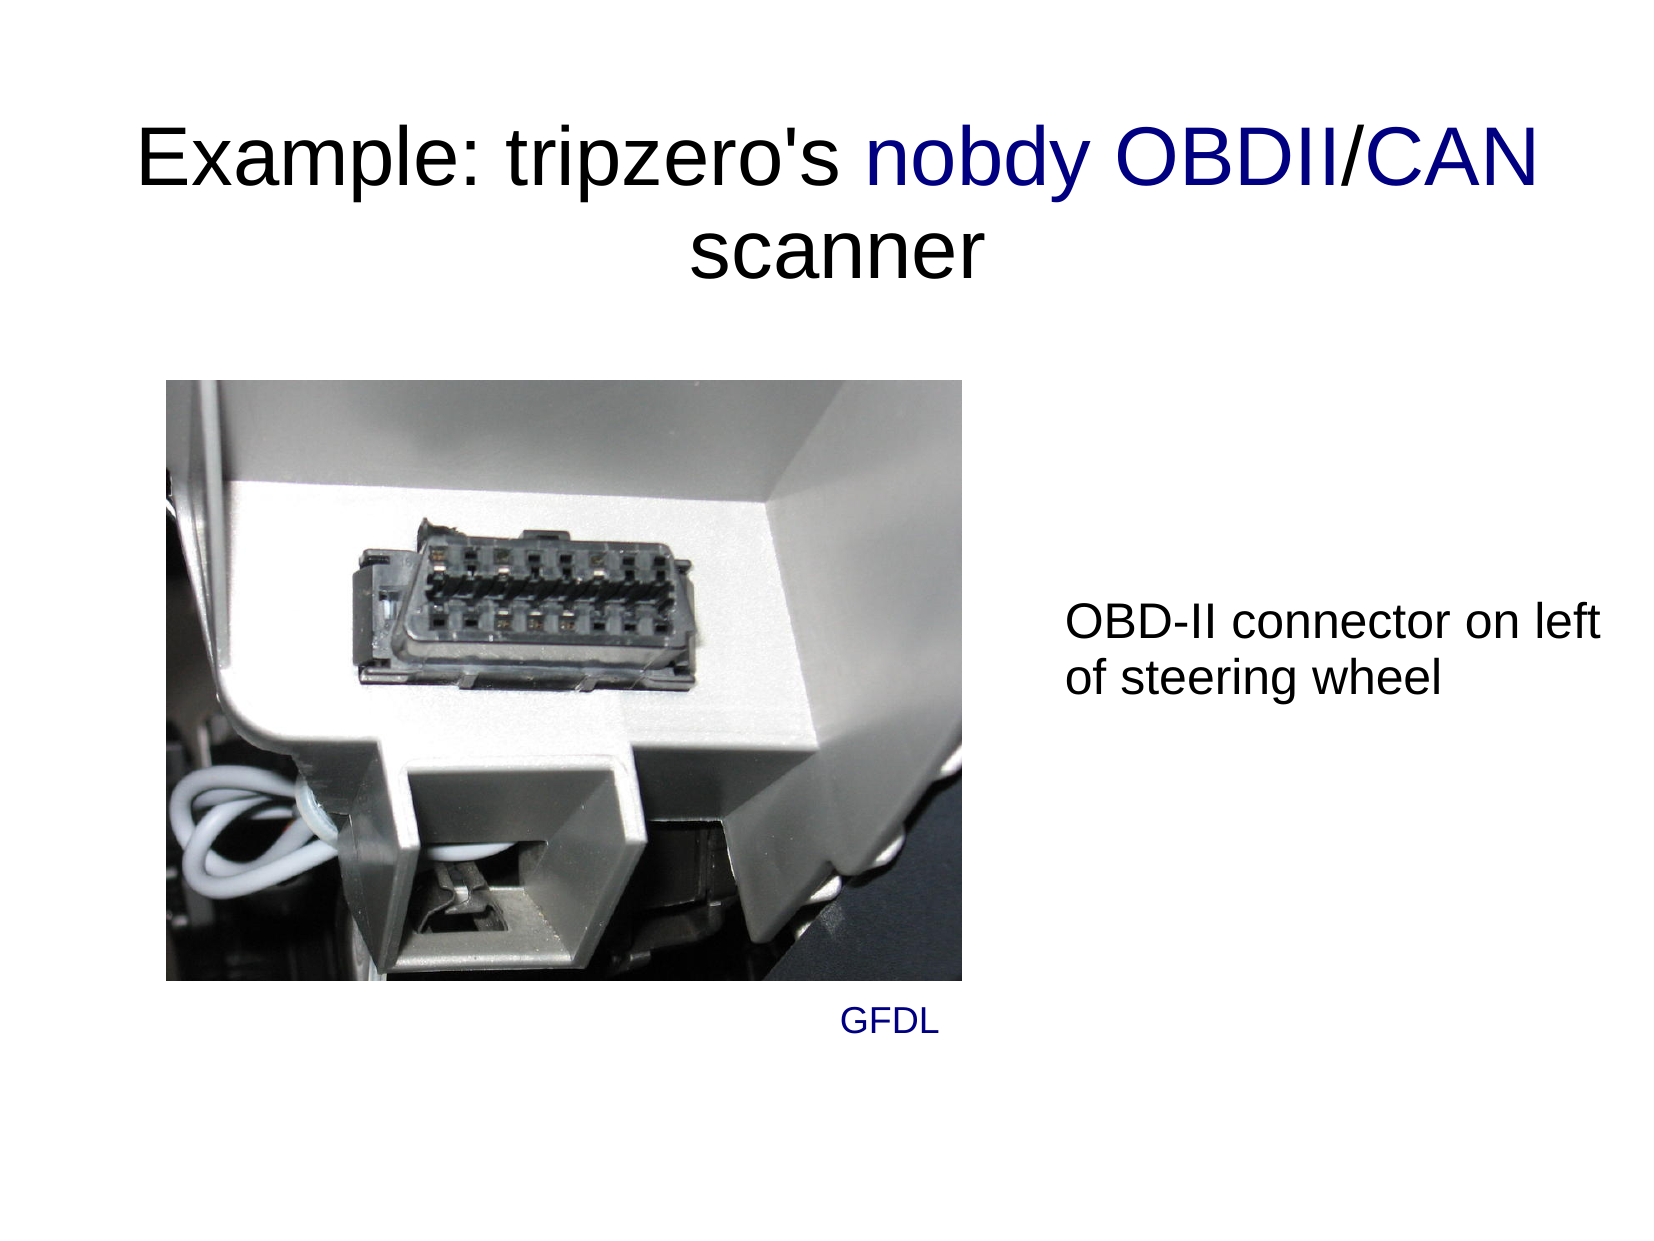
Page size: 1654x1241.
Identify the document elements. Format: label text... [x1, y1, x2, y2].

text_box OBD-II connector on left of steering wheel [1050, 586, 1617, 713]
text_box GFDL [825, 991, 956, 1062]
title Example: tripzero's nobdy OBDII/CAN scanner [93, 99, 1583, 307]
picture [166, 380, 962, 981]
